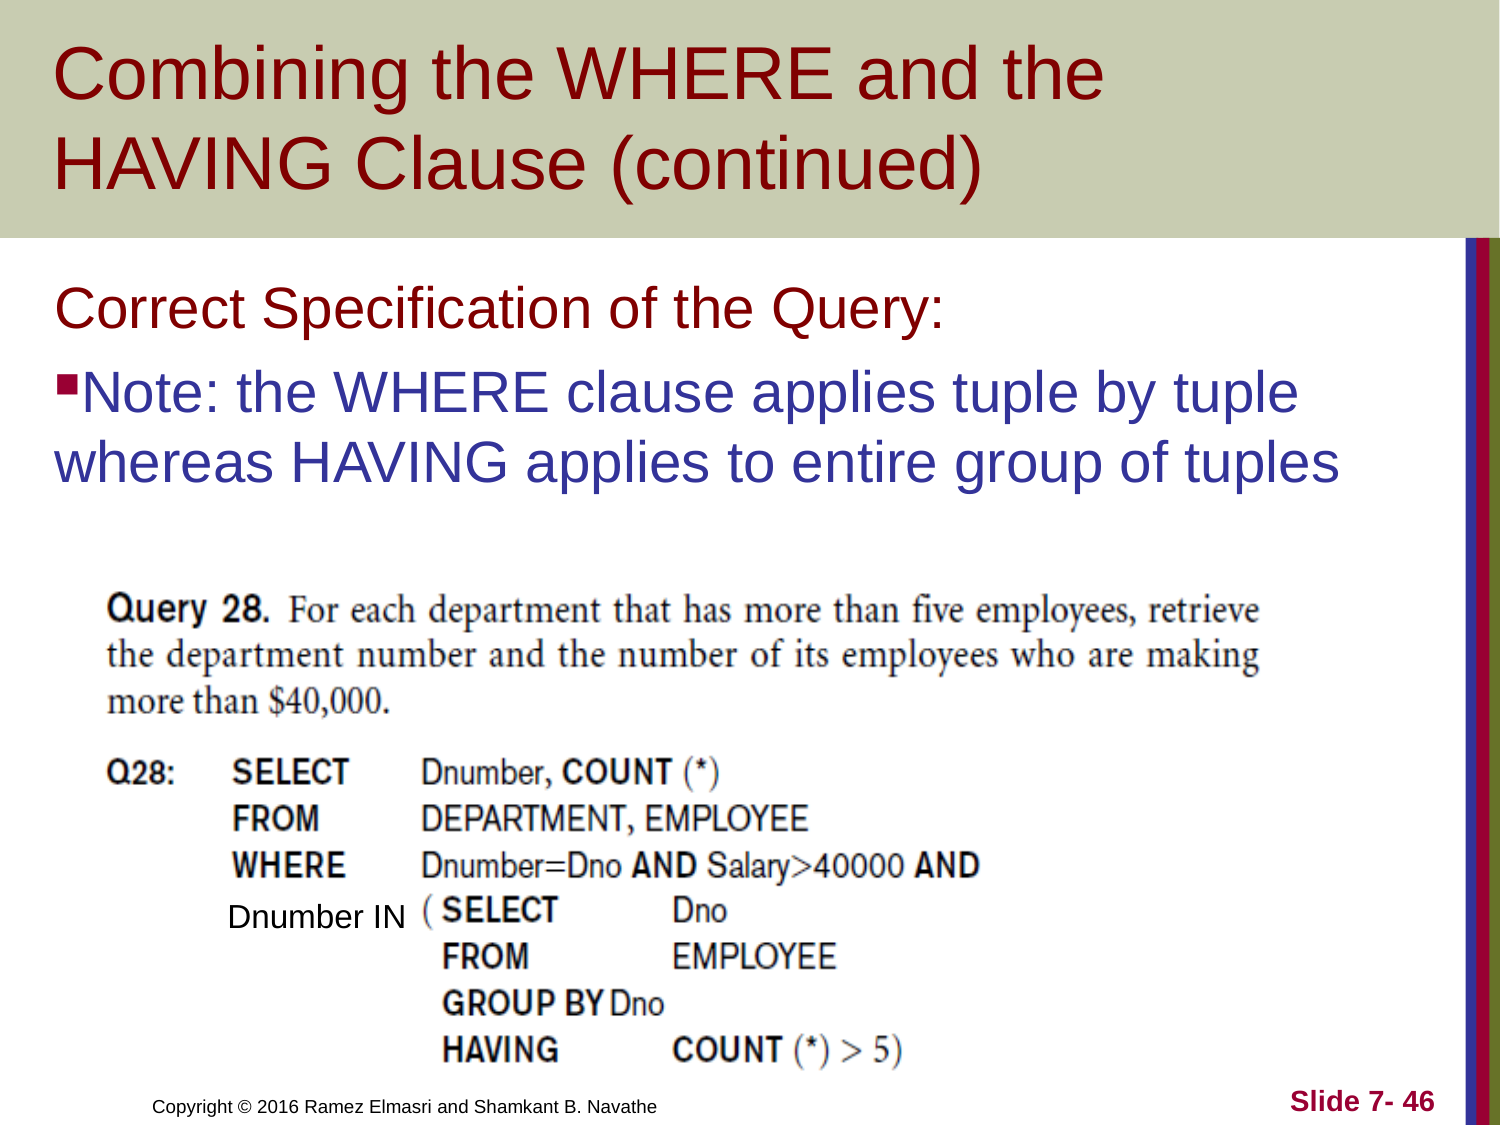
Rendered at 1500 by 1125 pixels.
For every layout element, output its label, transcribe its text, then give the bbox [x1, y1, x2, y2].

list Correct Specification of the Query: Note: the WHERE clause applies tuple by tuple whereas HAVING applies to entire group of tuples [39, 262, 1400, 1013]
text_box Dnumber IN [212, 887, 526, 943]
title Combining the WHERE and the HAVING Clause (continued) [37, 49, 1317, 213]
text_box Slide 7- <number> [1137, 1050, 1450, 1125]
picture [97, 574, 1282, 1087]
